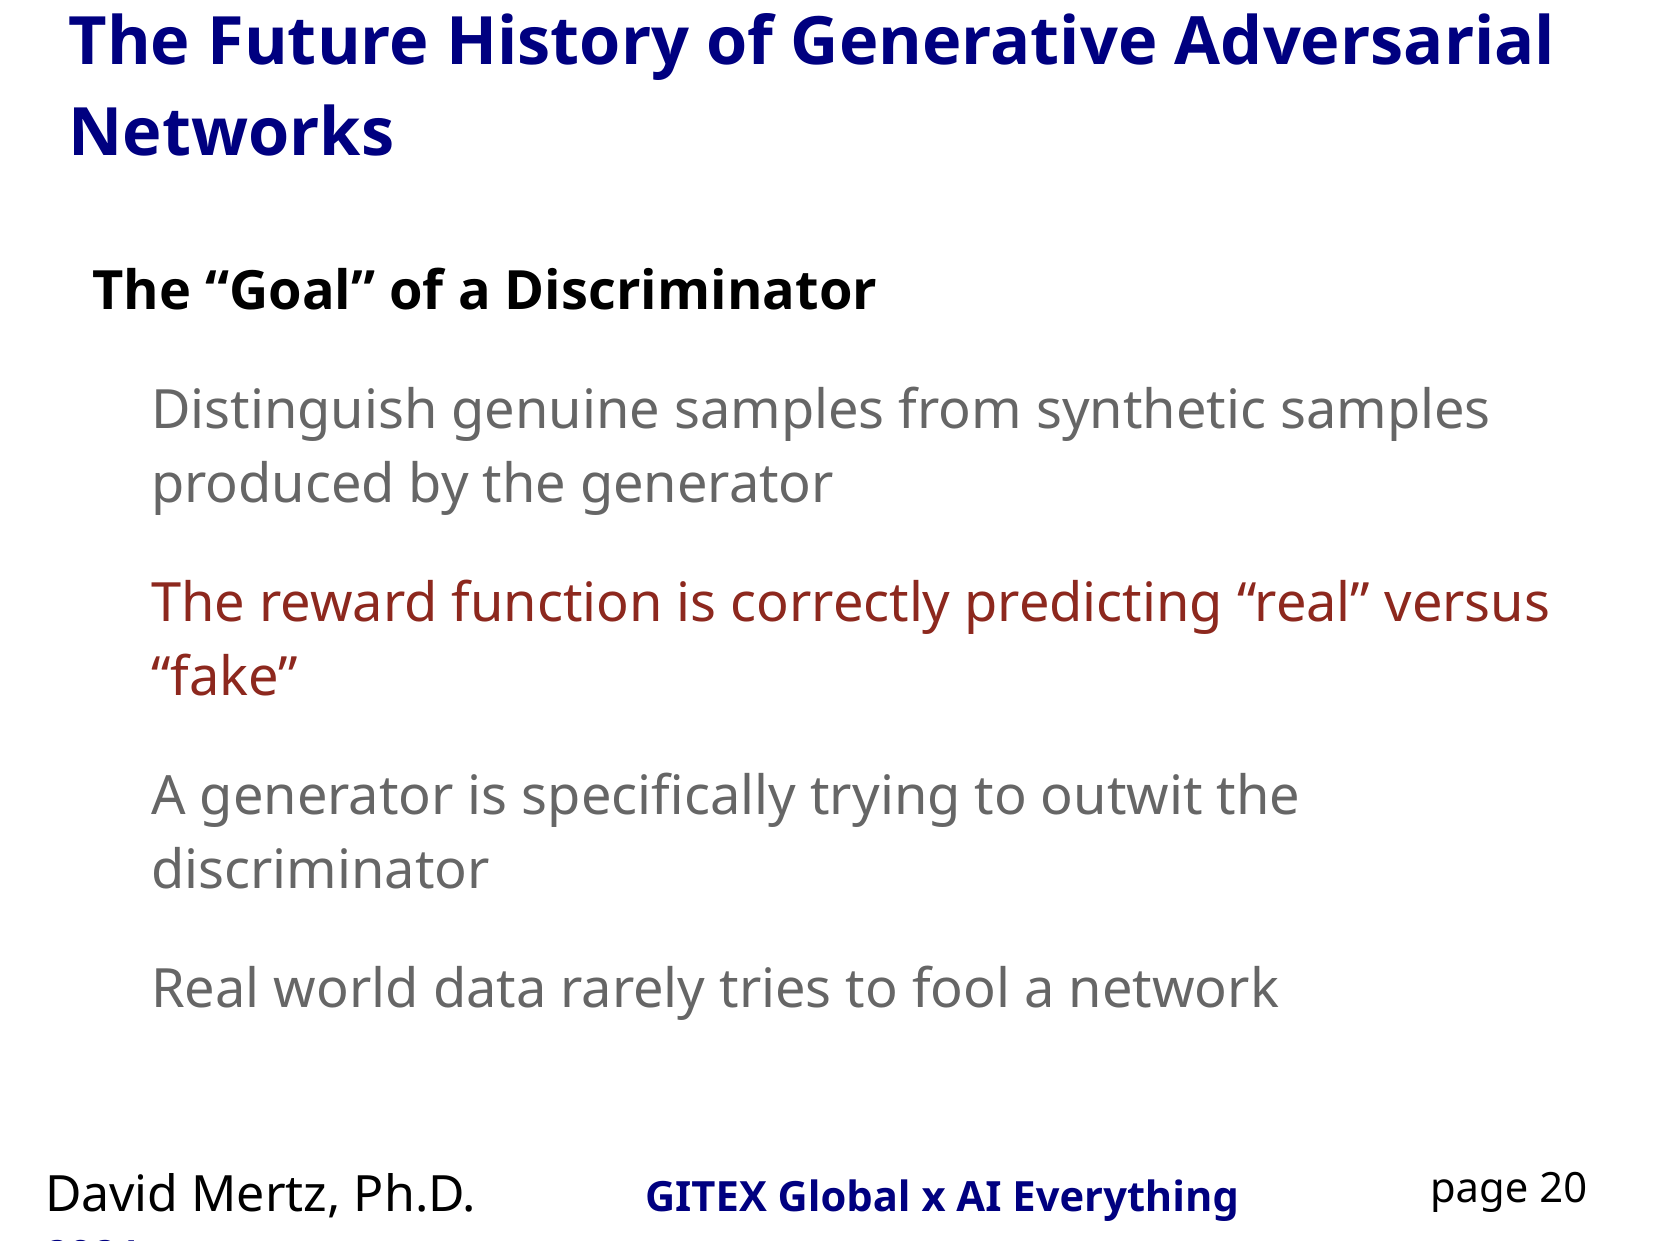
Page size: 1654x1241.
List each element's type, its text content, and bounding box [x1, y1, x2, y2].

list The “Goal” of a Discriminator Distinguish genuine samples from synthetic samples produced by the generator The reward function is correctly predicting “real” versus “fake” A generator is specifically trying to outwit the discriminator Real world data rarely tries to fool a network [92, 251, 1561, 1068]
